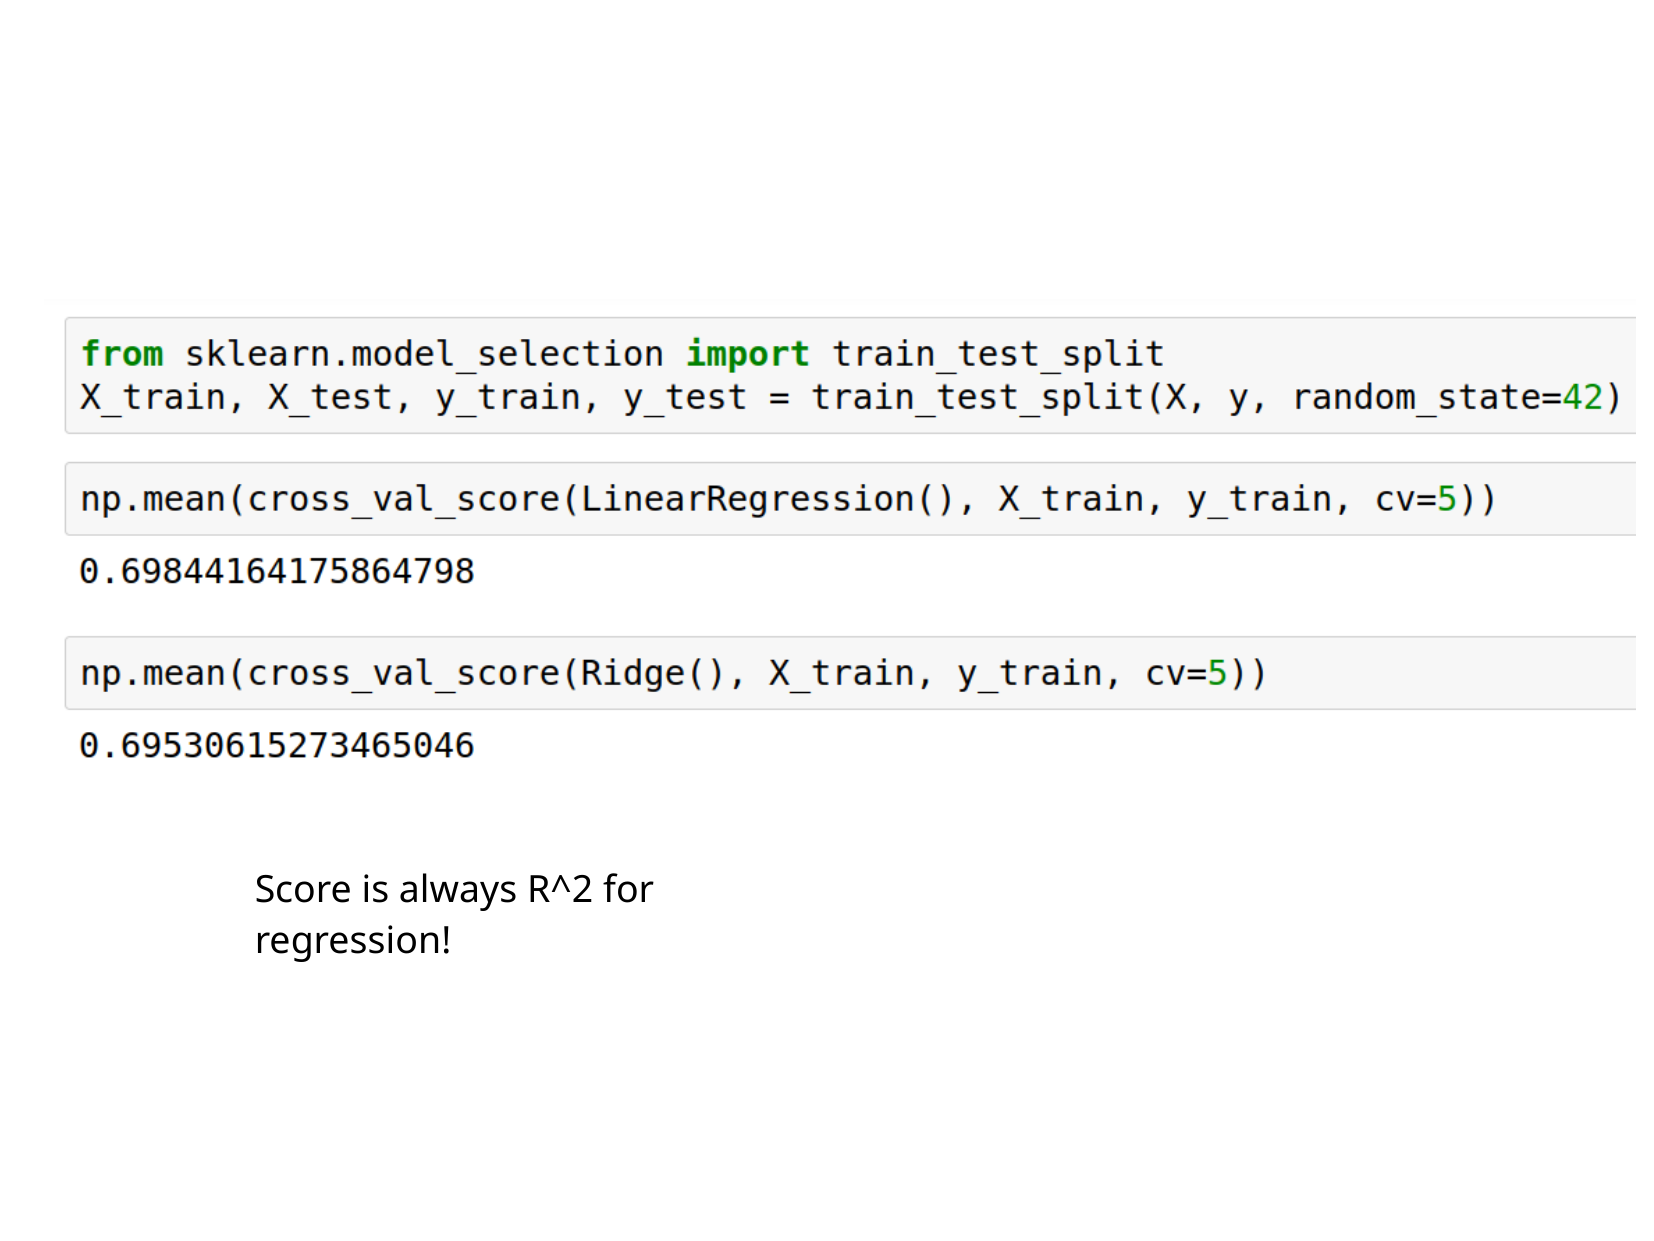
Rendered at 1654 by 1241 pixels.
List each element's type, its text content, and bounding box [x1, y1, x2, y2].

text_box Score is always R^2 for regression! [240, 855, 811, 908]
picture [44, 299, 1636, 784]
